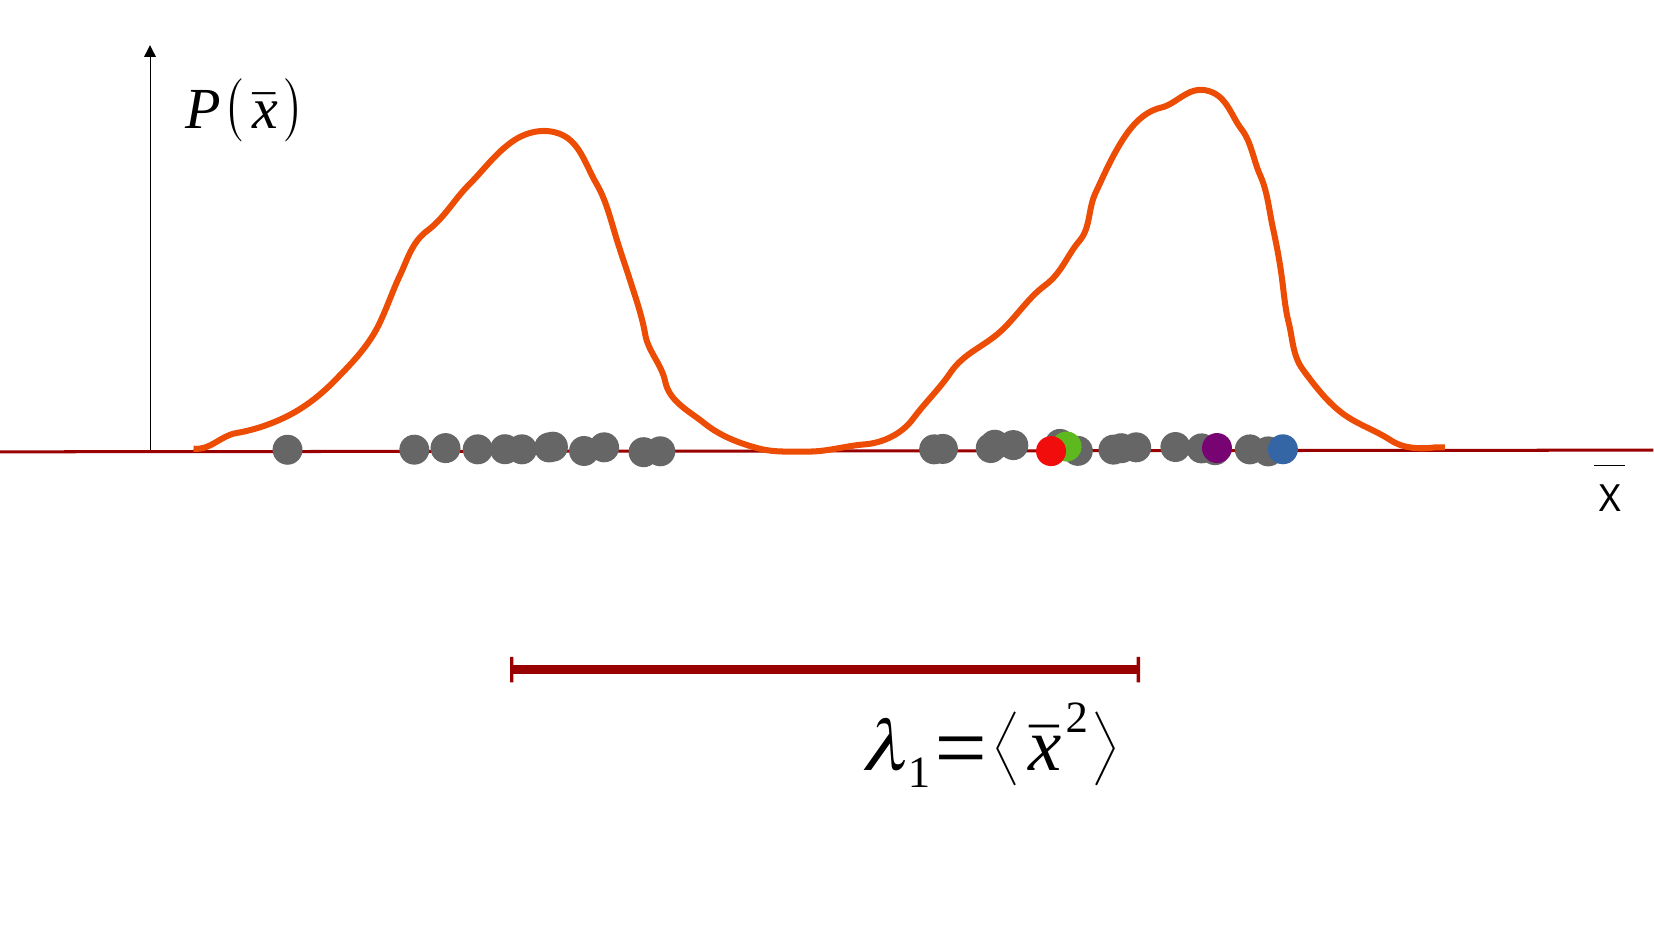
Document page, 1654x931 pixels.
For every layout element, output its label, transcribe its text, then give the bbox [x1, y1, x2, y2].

chart [854, 692, 1126, 798]
text_box [1234, 434, 1298, 467]
text_box [919, 433, 958, 465]
text_box [569, 432, 620, 467]
text_box [1160, 432, 1233, 466]
text_box [462, 431, 568, 465]
text_box [975, 429, 1029, 464]
text_box [628, 436, 676, 468]
text_box X [1584, 463, 1645, 516]
text_box [272, 434, 303, 465]
chart [175, 75, 309, 145]
text_box [1036, 428, 1093, 467]
text_box [399, 433, 461, 465]
text_box [1098, 432, 1152, 465]
